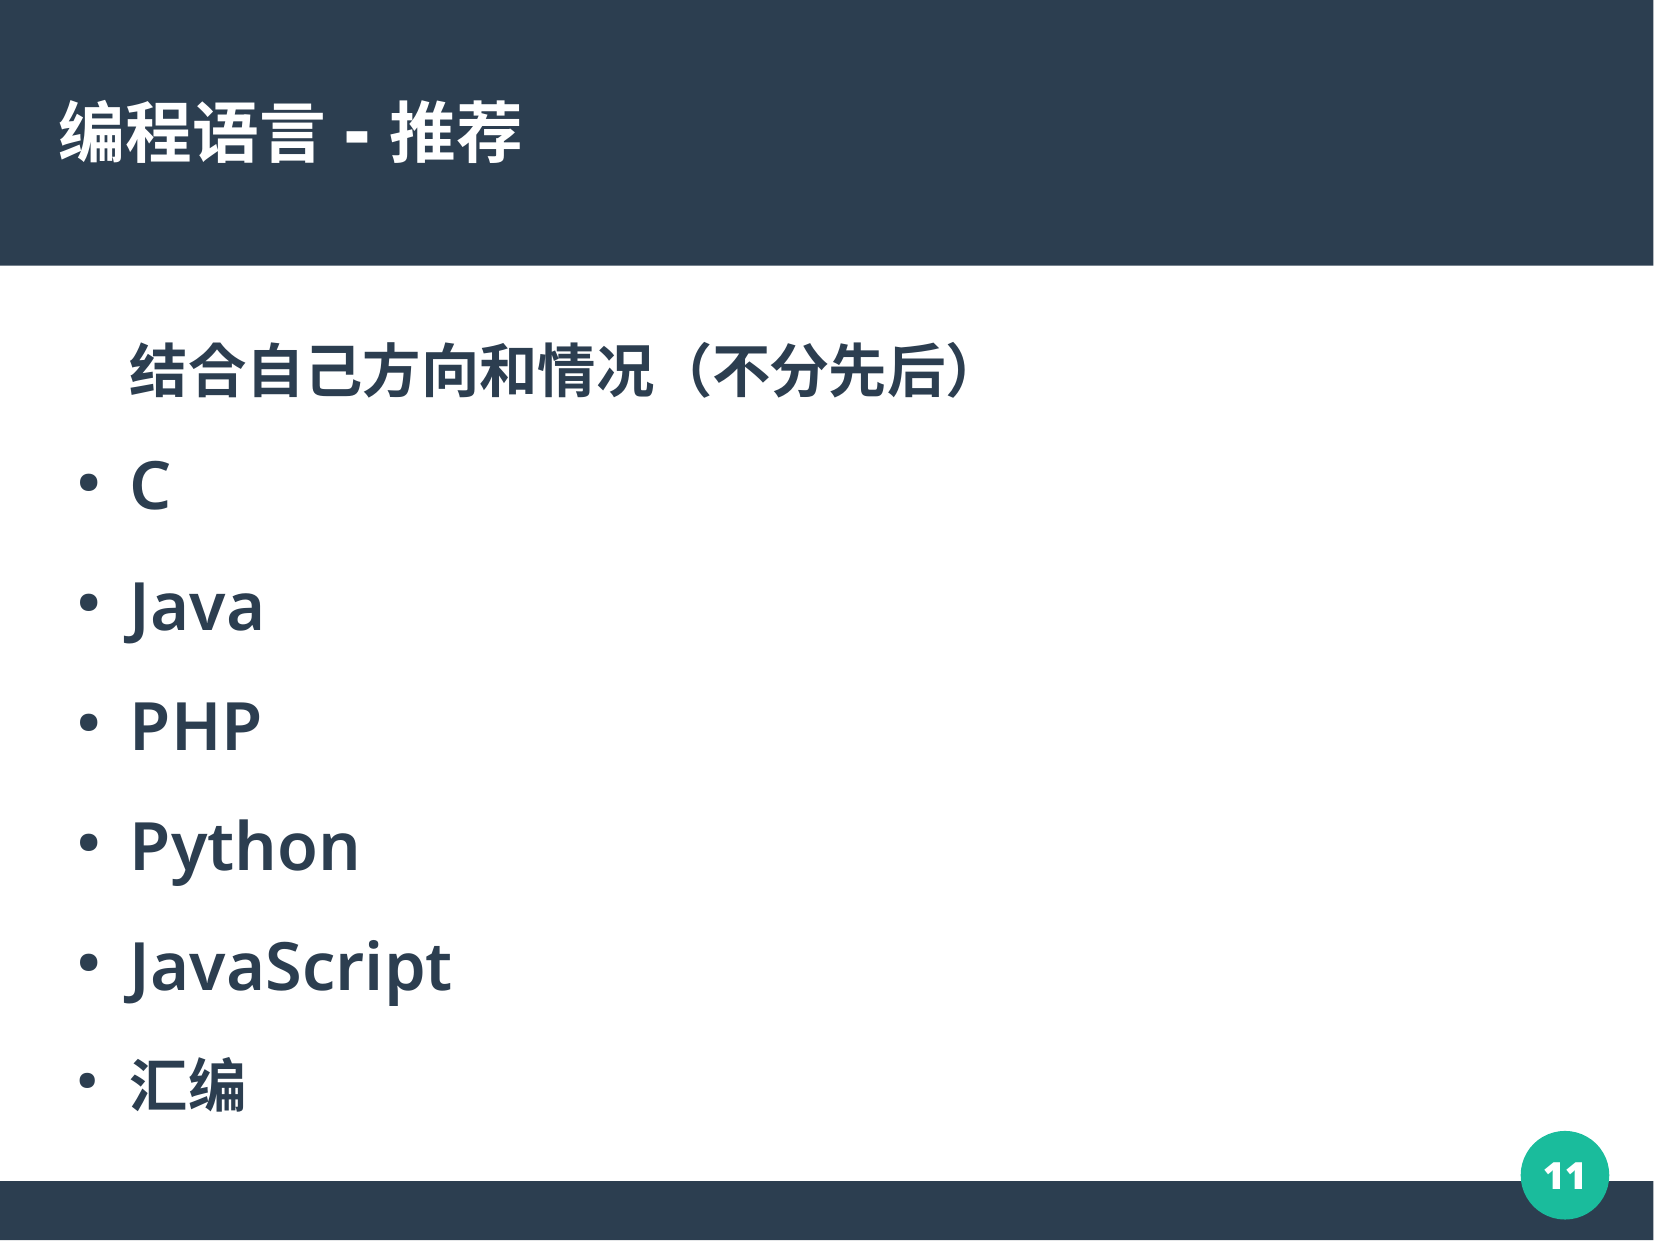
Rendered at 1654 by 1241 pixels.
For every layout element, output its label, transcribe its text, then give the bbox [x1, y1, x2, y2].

list 结合自己方向和情况（不分先后） C Java PHP Python JavaScript 汇编 [59, 324, 1595, 1152]
title 编程语言-推荐 [59, 49, 1595, 207]
